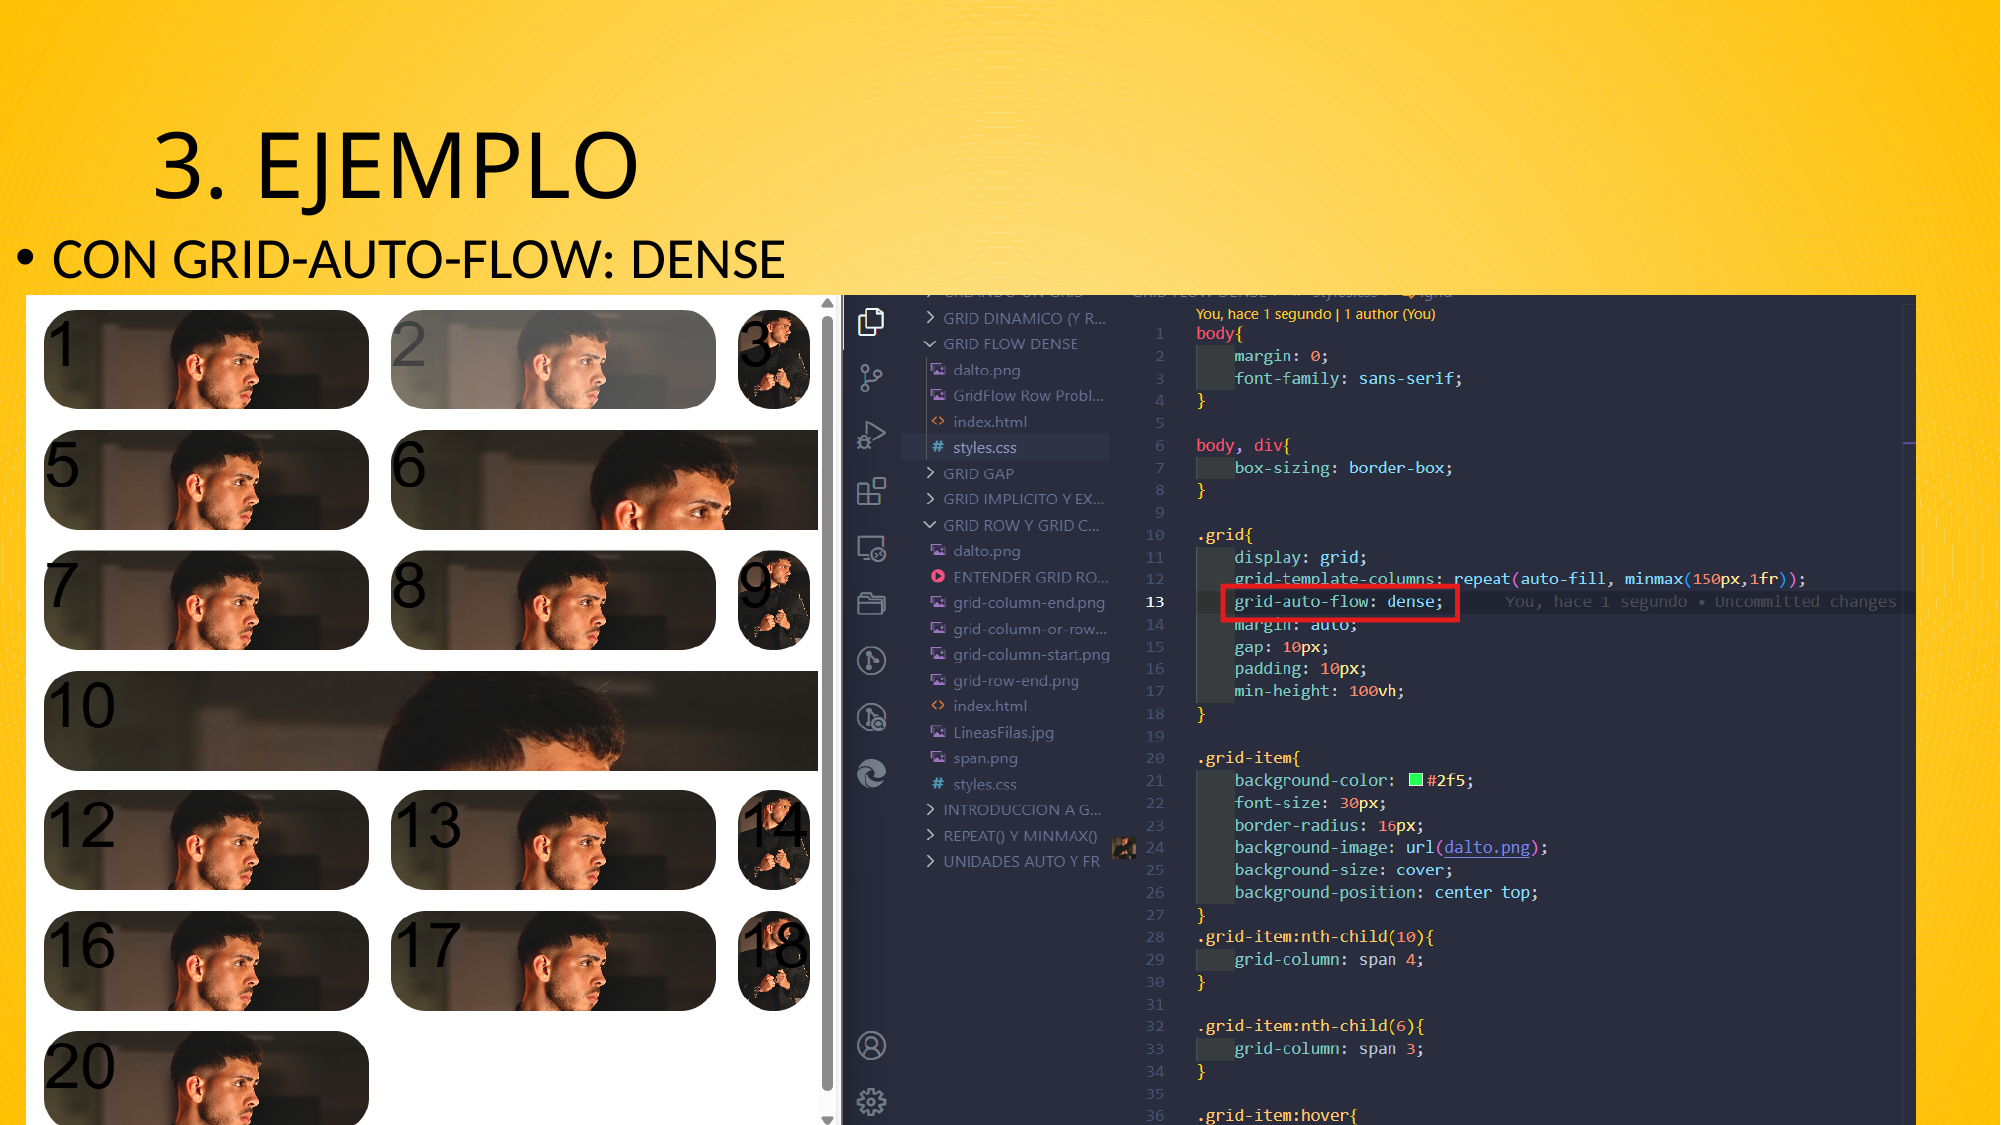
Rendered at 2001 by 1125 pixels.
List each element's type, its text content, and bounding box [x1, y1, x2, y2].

picture [26, 295, 1916, 1125]
list CON GRID-AUTO-FLOW: DENSE [0, 221, 2000, 1125]
title 3. EJEMPLO [137, 59, 1863, 221]
